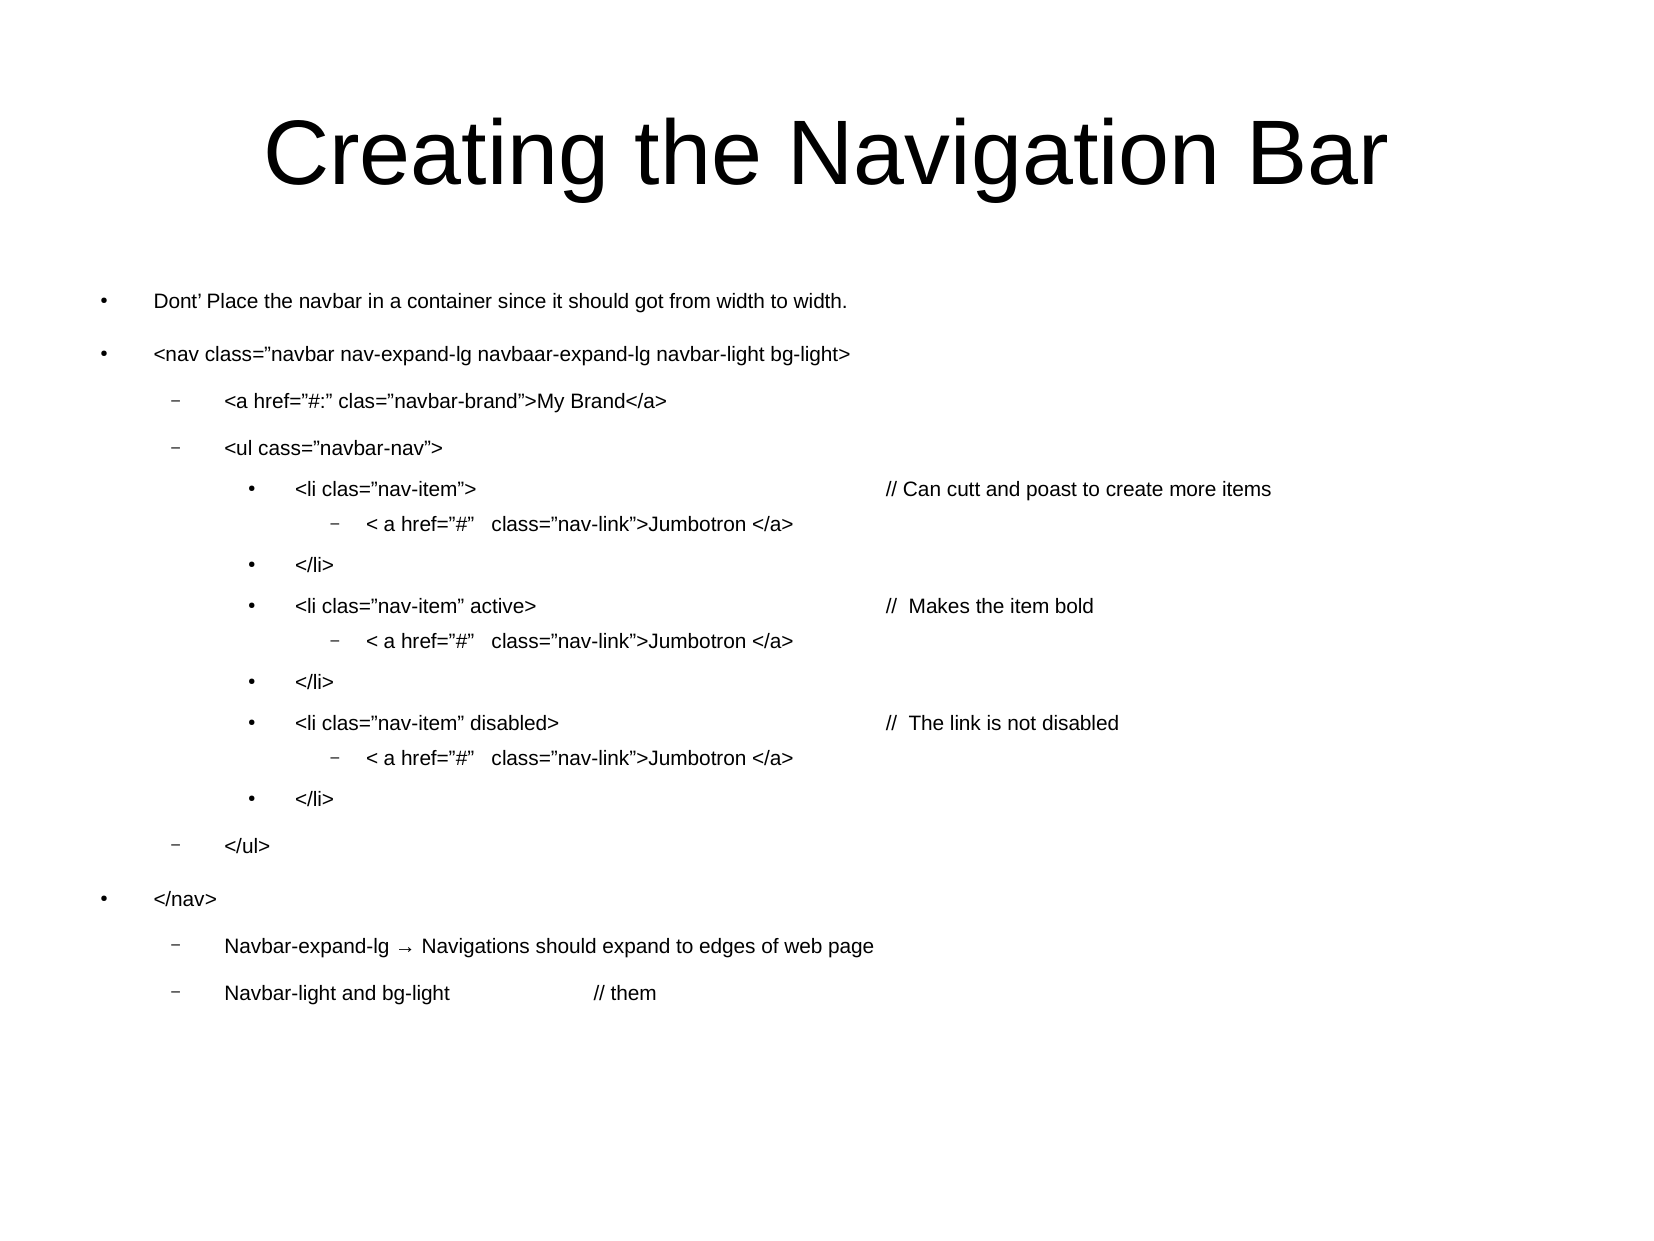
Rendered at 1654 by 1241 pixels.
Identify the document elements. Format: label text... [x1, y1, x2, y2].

title Creating the Navigation Bar [82, 49, 1571, 257]
list Dont’ Place the navbar in a container since it should got from width to width. <nav class=”navbar nav-expand-lg navbaar-expand-lg navbar-light bg-light> <a href=”#:” clas=”navbar-brand”>My Brand</a> <ul cass=”navbar-nav”> <li clas=”nav-item”> // Can cutt and poast to create more items < a href=”#” class=”nav-link”>Jumbotron </a> </li> <li clas=”nav-item” active> // Makes the item bold < a href=”#” class=”nav-link”>Jumbotron </a> </li> <li clas=”nav-item” disabled> // The link is not disabled < a href=”#” class=”nav-link”>Jumbotron </a> </li> </ul> </nav> Navbar-expand-lg → Navigations should expand to edges of web page Navbar-light and bg-light // them [82, 290, 1571, 1229]
